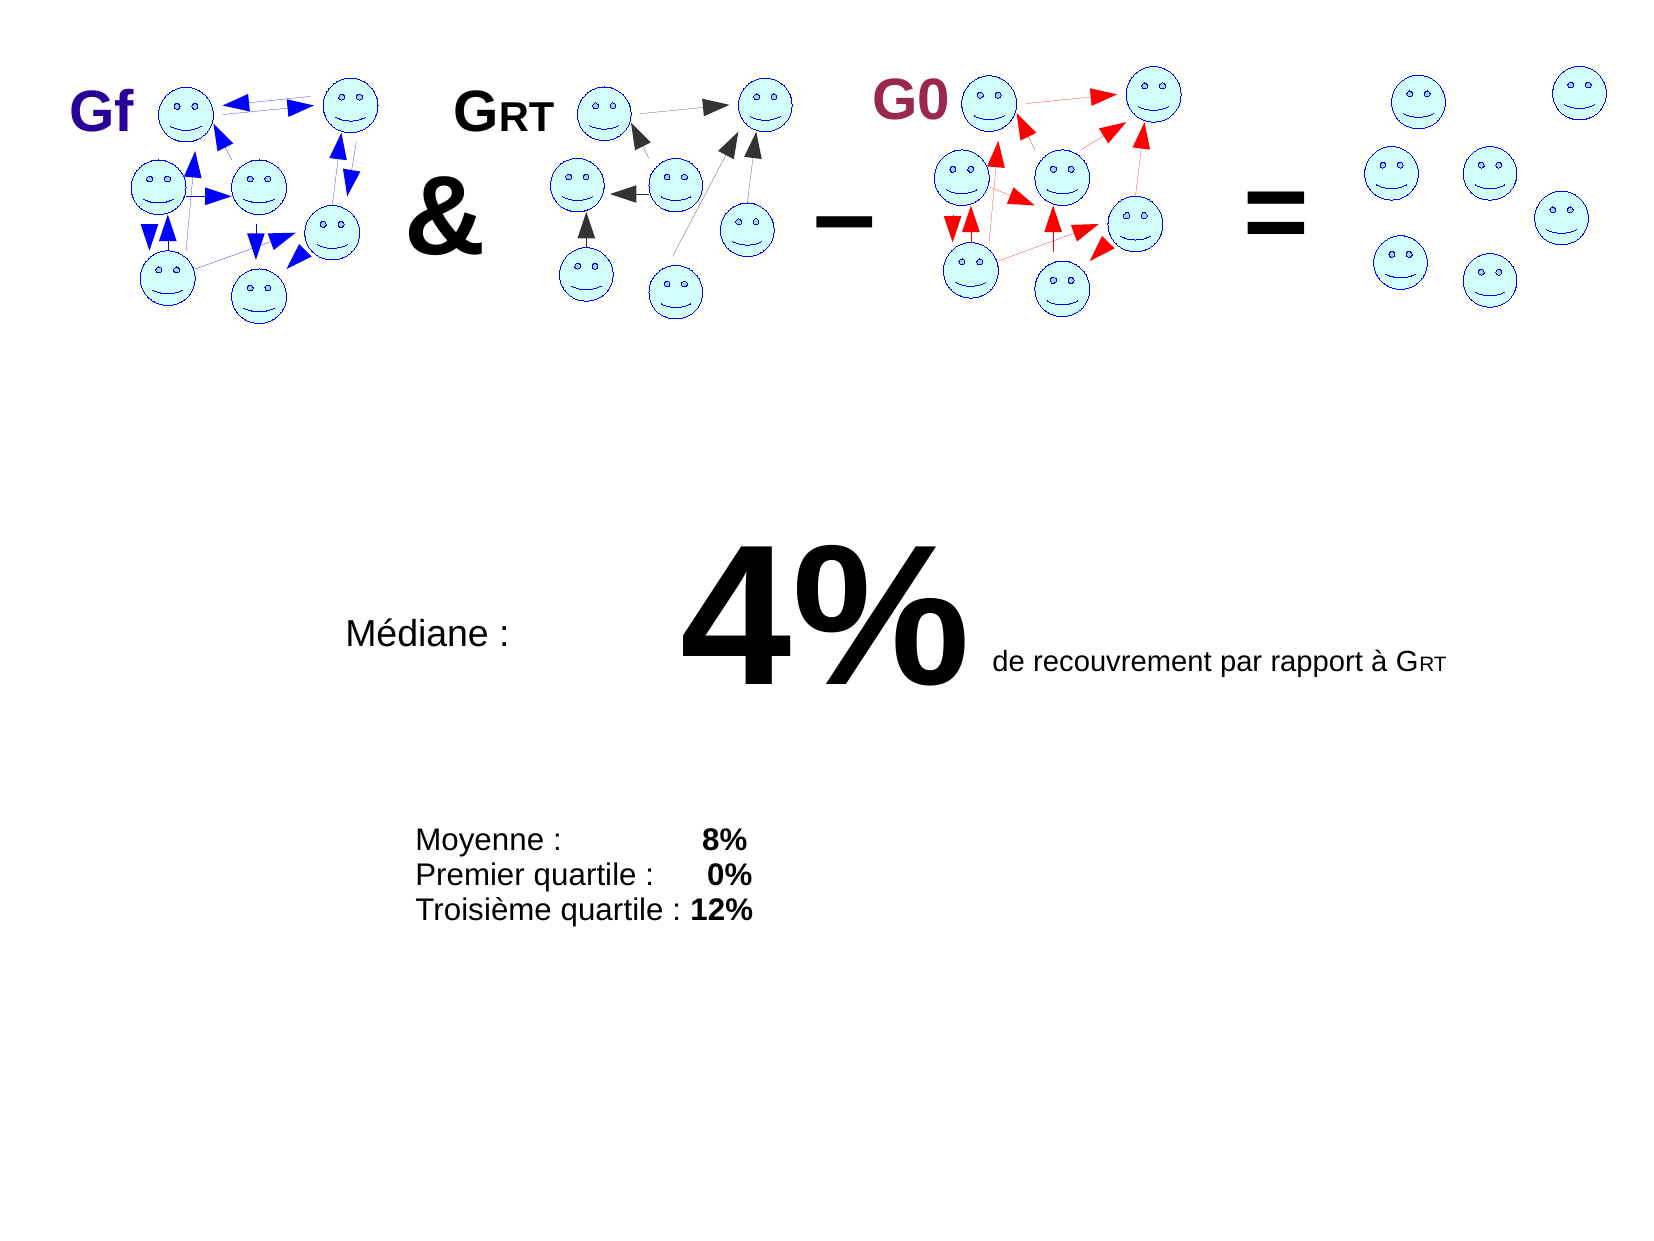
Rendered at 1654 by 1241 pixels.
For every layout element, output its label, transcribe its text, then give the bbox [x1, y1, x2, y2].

text_box [231, 268, 287, 324]
text_box = [1228, 141, 1324, 283]
text_box [966, 75, 1017, 132]
text_box [648, 158, 703, 212]
text_box [1463, 146, 1517, 201]
text_box [738, 78, 793, 132]
text_box [323, 78, 379, 133]
text_box de recouvrement par rapport à GRT [977, 637, 1462, 686]
text_box Médiane : [330, 604, 525, 662]
text_box 4% [555, 496, 985, 735]
text_box [1463, 253, 1517, 308]
text_box [1534, 191, 1589, 245]
text_box [131, 159, 187, 215]
text_box [559, 247, 614, 302]
text_box G0 [857, 59, 966, 139]
text_box [304, 205, 360, 260]
text_box Moyenne : 8% Premier quartile : 0% Troisième quartile : 12% [400, 814, 768, 934]
text_box [550, 158, 605, 212]
text_box [1391, 75, 1446, 129]
text_box [158, 87, 214, 142]
text_box GRT [438, 70, 579, 160]
text_box [1373, 235, 1428, 290]
text_box [1034, 149, 1090, 206]
text_box [1126, 66, 1182, 123]
text_box [231, 159, 287, 215]
text_box [943, 242, 999, 299]
text_box Gf [54, 70, 153, 155]
text_box [1034, 261, 1090, 317]
text_box [579, 86, 632, 141]
text_box [1364, 146, 1419, 201]
text_box [1552, 66, 1607, 120]
text_box & [389, 145, 501, 287]
text_box [1107, 196, 1163, 252]
text_box [140, 250, 196, 306]
text_box – [798, 143, 891, 284]
text_box [934, 149, 990, 206]
text_box [720, 202, 775, 257]
text_box [648, 265, 703, 319]
